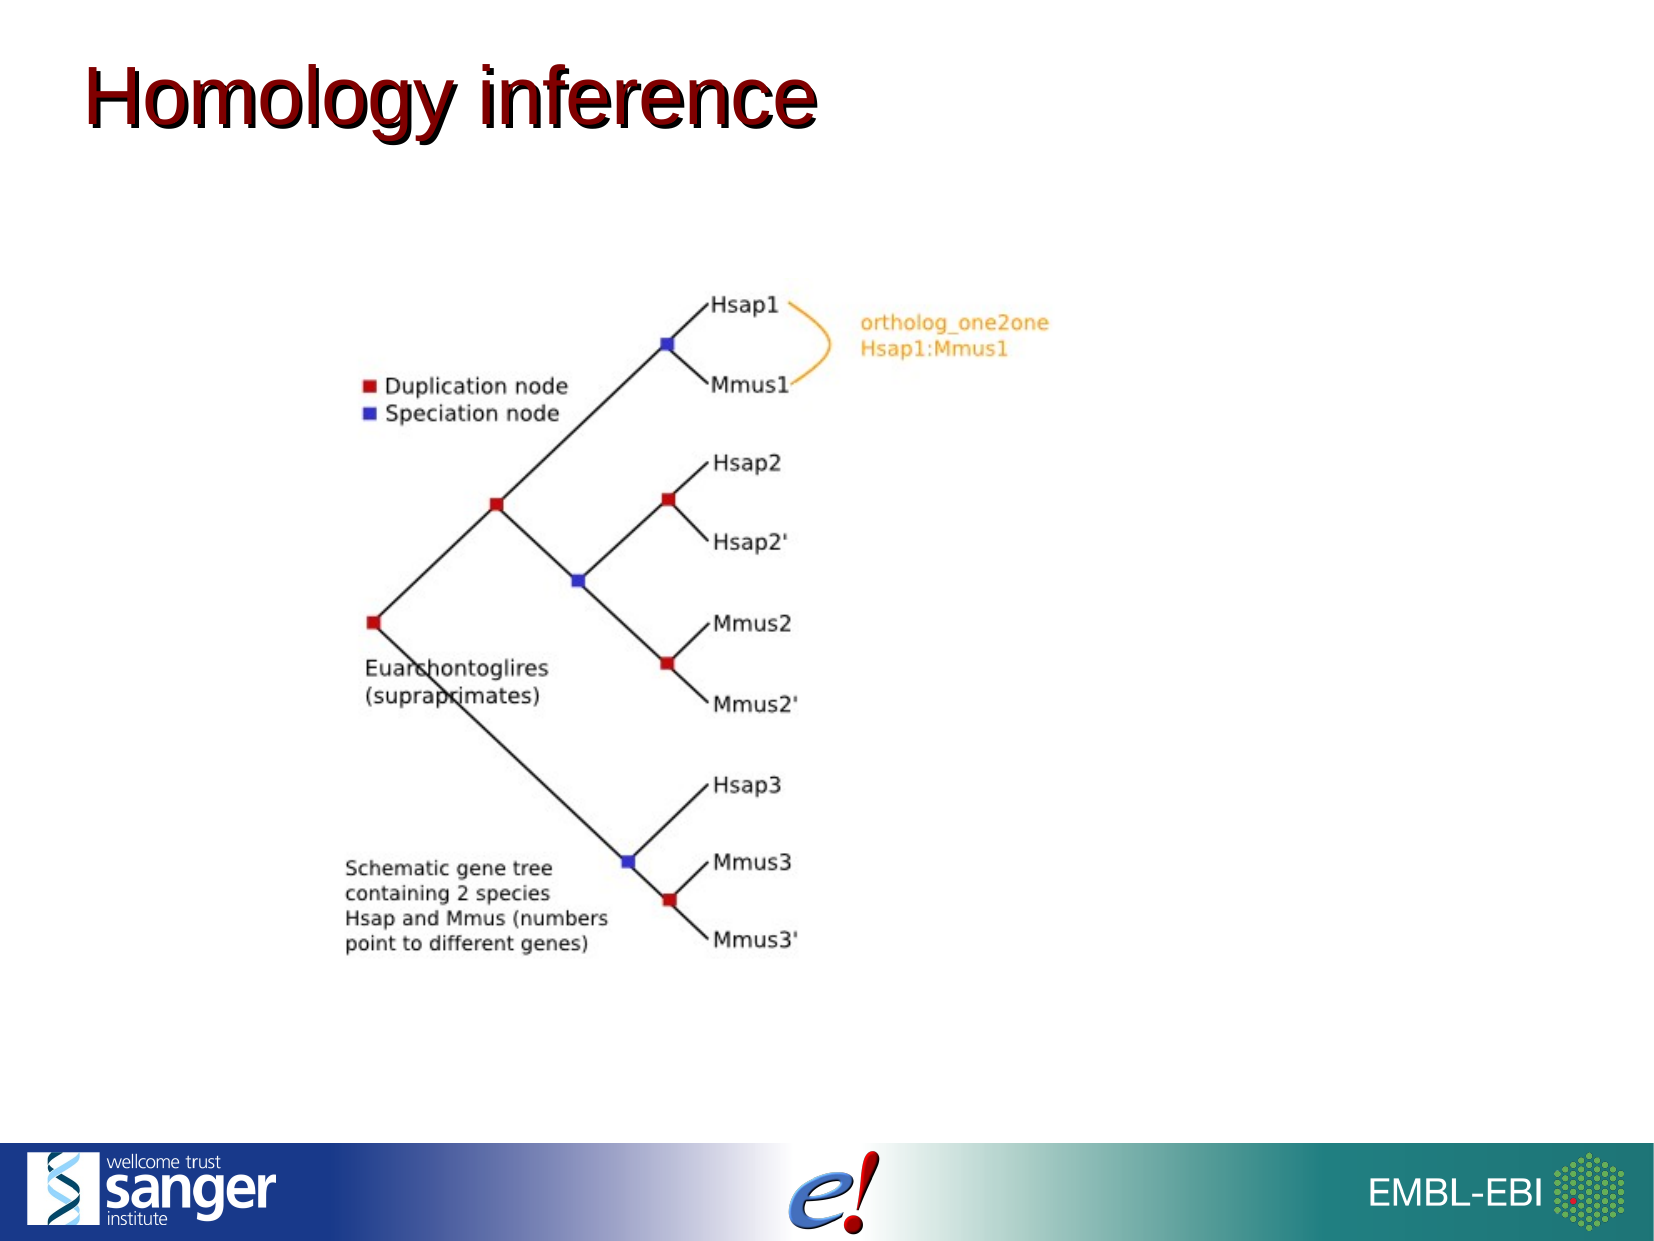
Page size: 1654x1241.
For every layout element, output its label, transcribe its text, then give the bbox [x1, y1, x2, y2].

title Homology inference [82, 49, 1571, 257]
picture [0, 1143, 1654, 1241]
picture [332, 278, 1336, 969]
